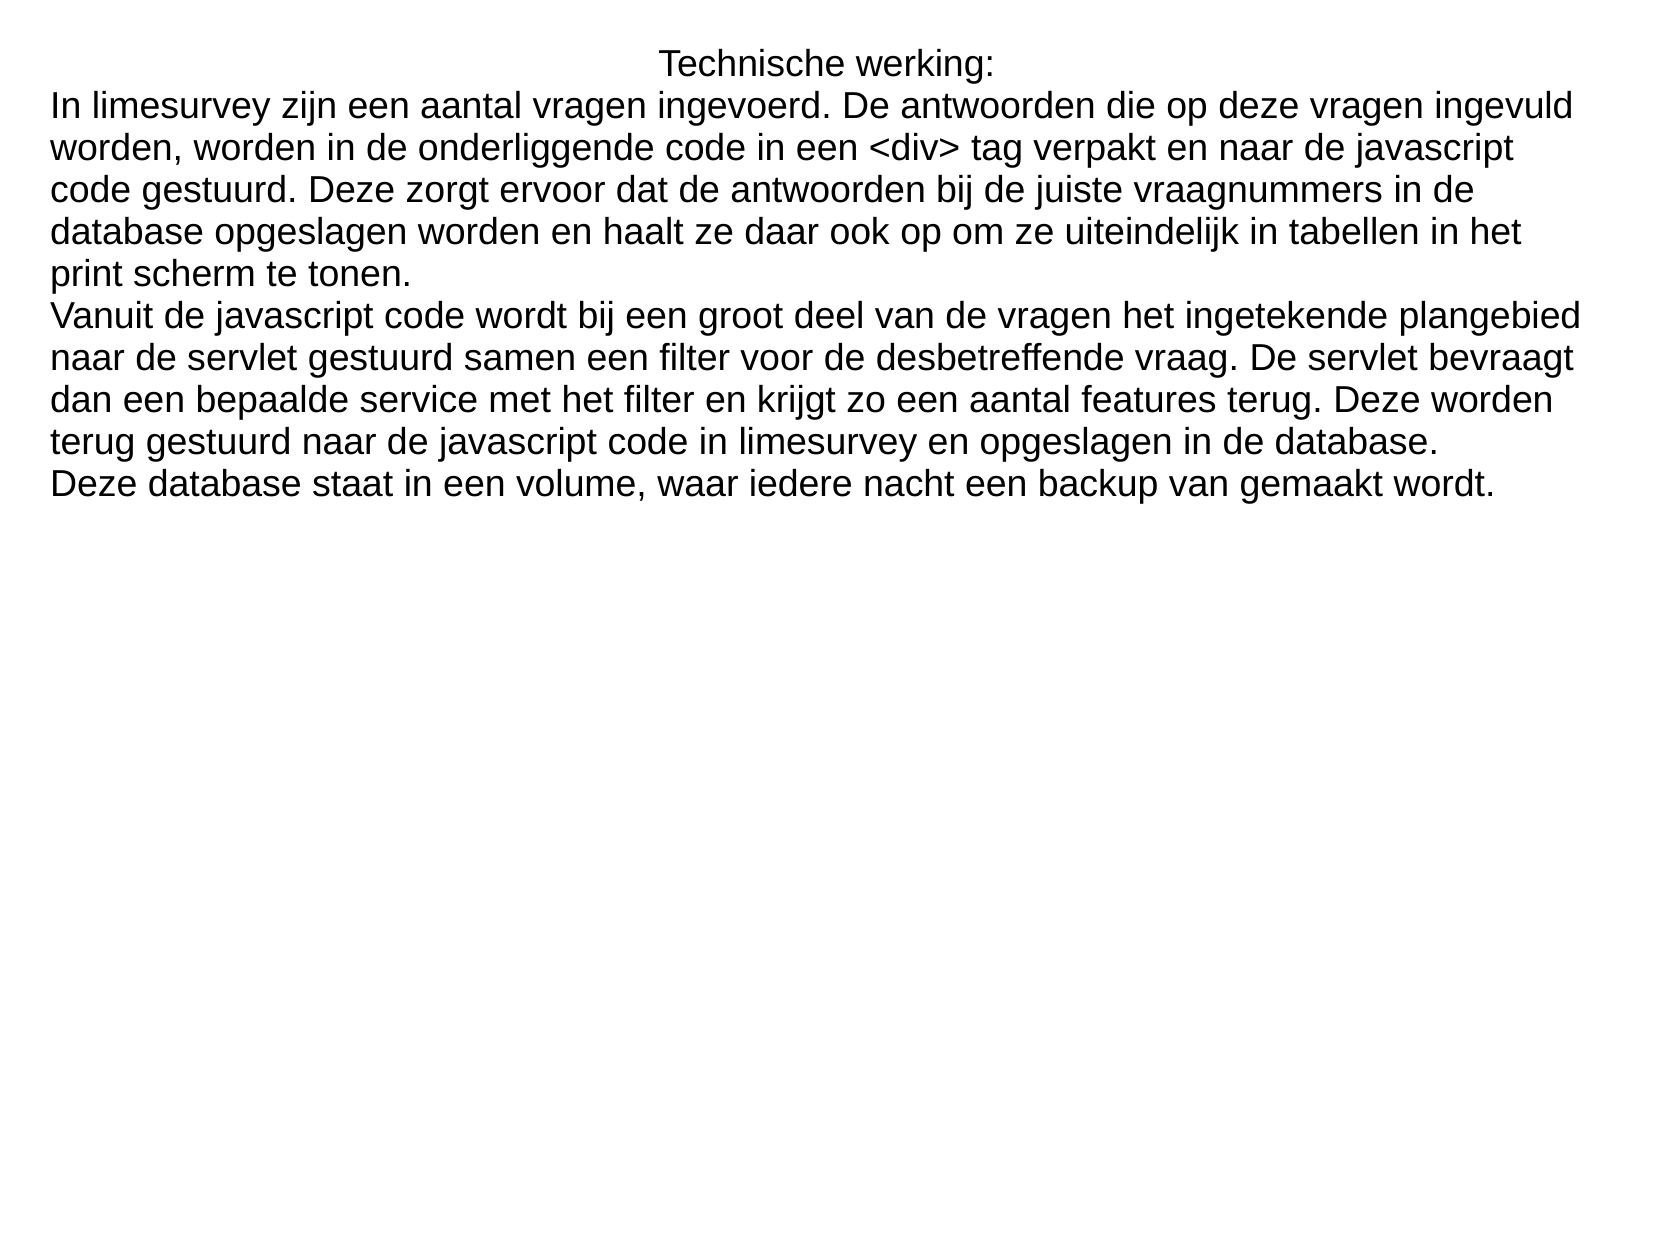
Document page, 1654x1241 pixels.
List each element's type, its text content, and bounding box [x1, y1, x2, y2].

text_box Technische werking: In limesurvey zijn een aantal vragen ingevoerd. De antwoorden die op deze vragen ingevuld worden, worden in de onderliggende code in een <div> tag verpakt en naar de javascript code gestuurd. Deze zorgt ervoor dat de antwoorden bij de juiste vraagnummers in de database opgeslagen worden en haalt ze daar ook op om ze uiteindelijk in tabellen in het print scherm te tonen. Vanuit de javascript code wordt bij een groot deel van de vragen het ingetekende plangebied naar de servlet gestuurd samen een filter voor de desbetreffende vraag. De servlet bevraagt dan een bepaalde service met het filter en krijgt zo een aantal features terug. Deze worden terug gestuurd naar de javascript code in limesurvey en opgeslagen in de database. Deze database staat in een volume, waar iedere nacht een backup van gemaakt wordt. [35, 35, 1619, 507]
